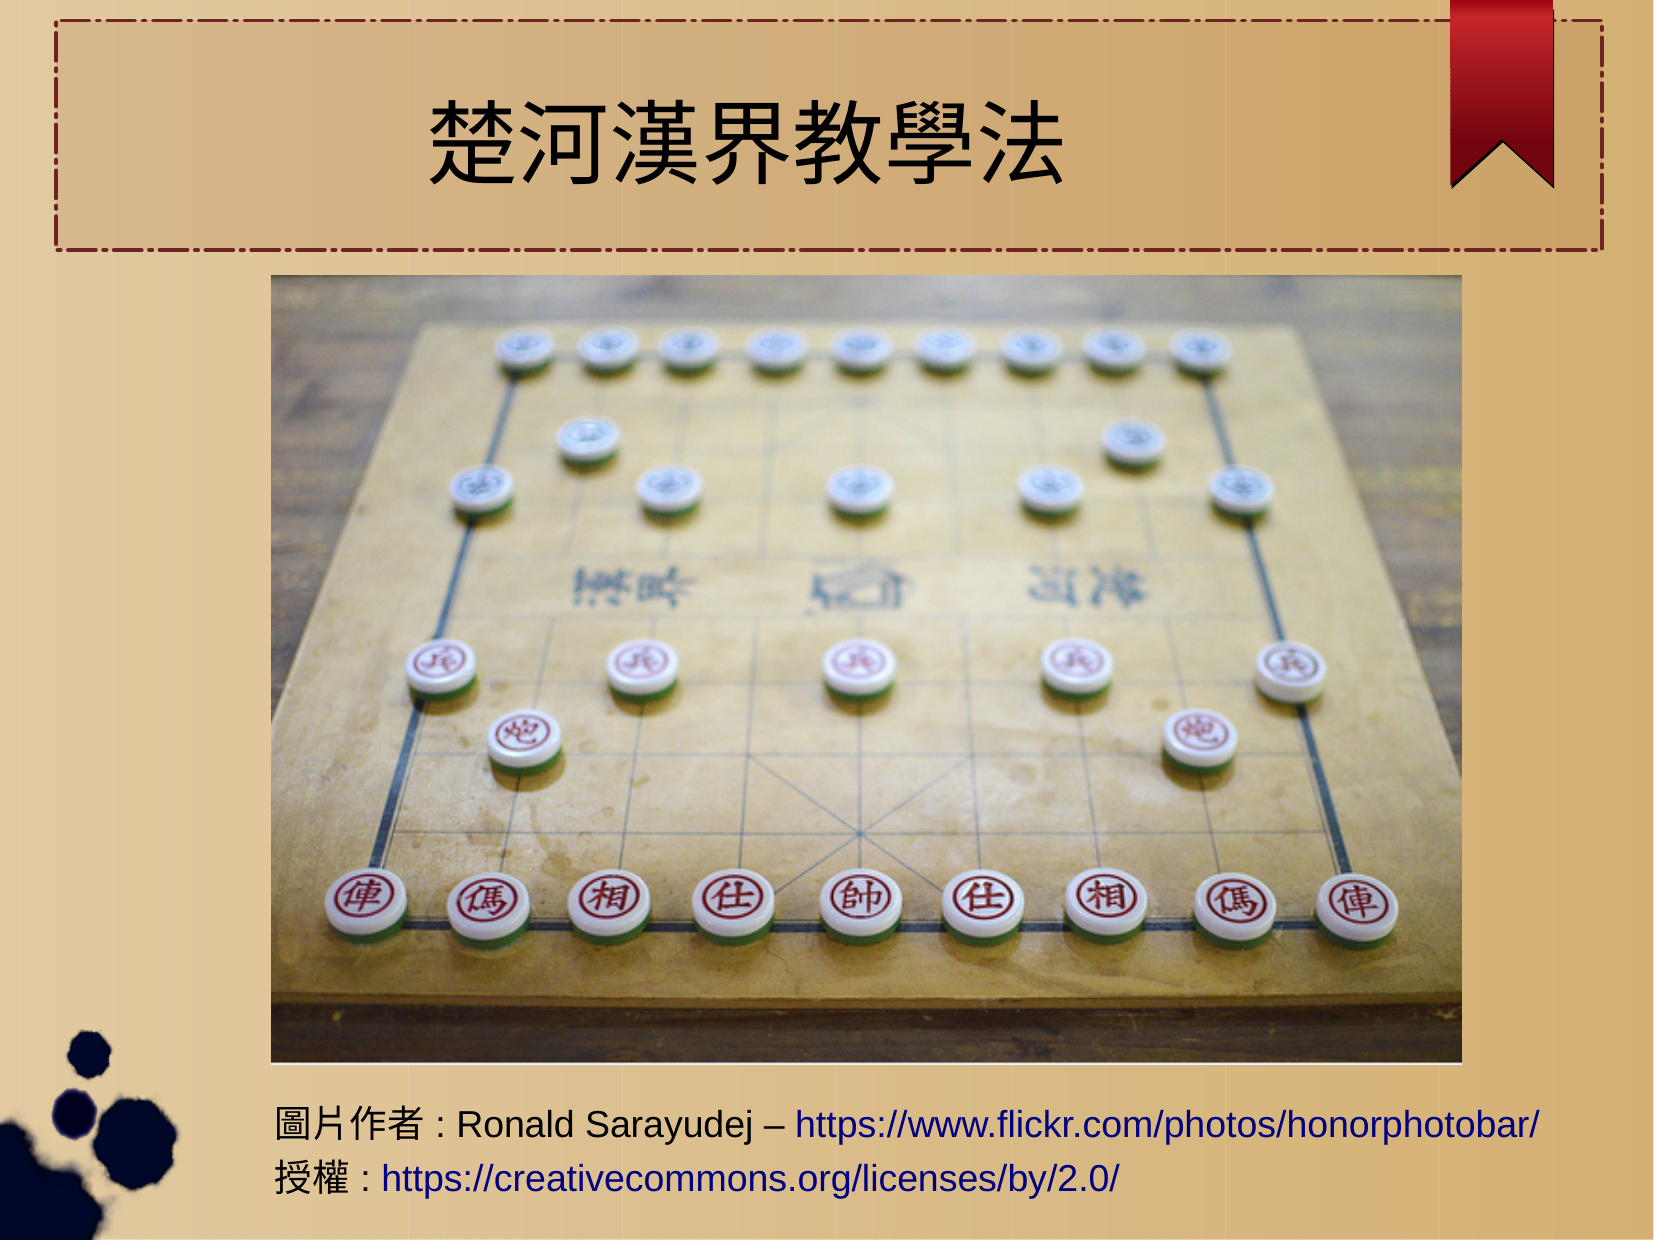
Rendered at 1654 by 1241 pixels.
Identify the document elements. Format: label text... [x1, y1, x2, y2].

text_box 圖片作者: Ronald Sarayudej – https://www.flickr.com/photos/honorphotobar/ 授權: https://creativecommons.org/licenses/by/2.0/ [259, 1086, 1654, 1241]
title 楚河漢界教學法 [82, 47, 1412, 229]
picture [271, 275, 1462, 1065]
